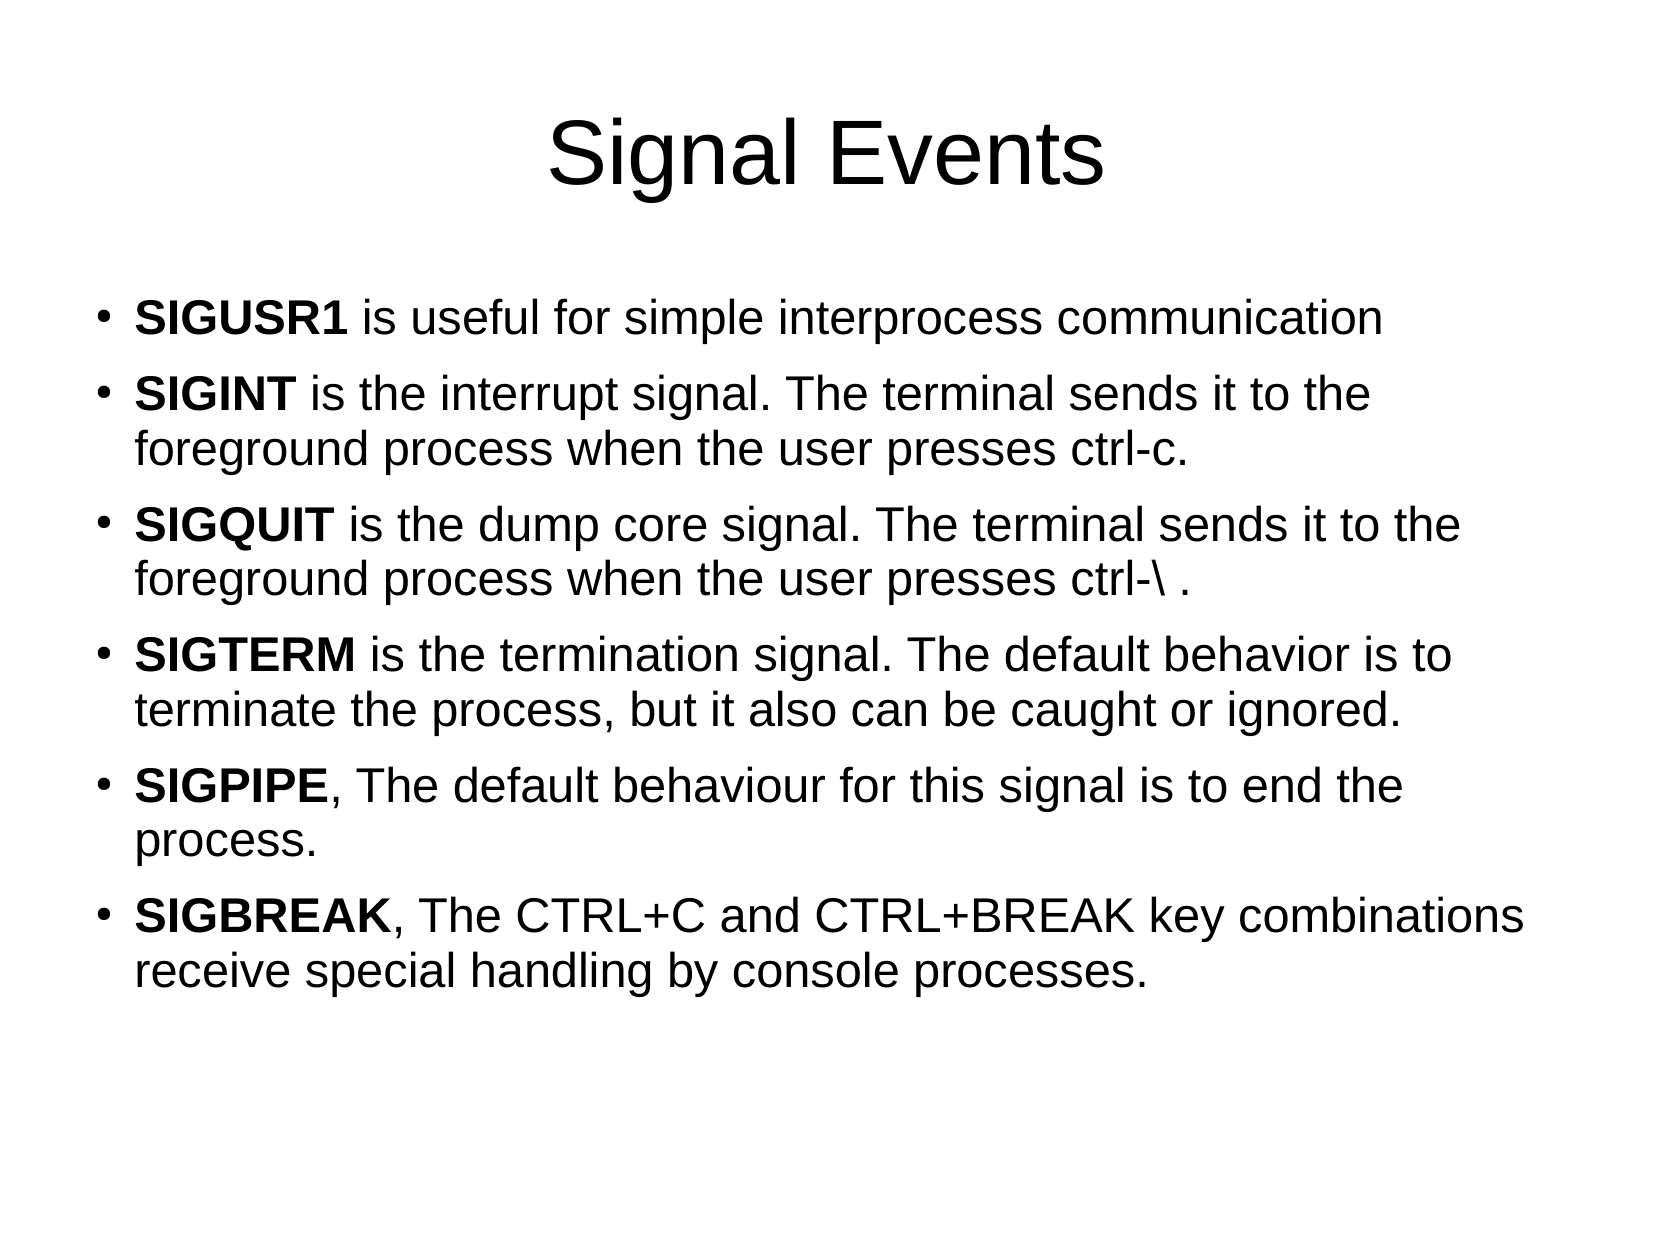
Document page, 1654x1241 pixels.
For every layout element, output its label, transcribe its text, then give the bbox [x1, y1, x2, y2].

list SIGUSR1 is useful for simple interprocess communication SIGINT is the interrupt signal. The terminal sends it to the foreground process when the user presses ctrl-c. SIGQUIT is the dump core signal. The terminal sends it to the foreground process when the user presses ctrl-\ . SIGTERM is the termination signal. The default behavior is to terminate the process, but it also can be caught or ignored. SIGPIPE, The default behaviour for this signal is to end the process. SIGBREAK, The CTRL+C and CTRL+BREAK key combinations receive special handling by console processes. [82, 290, 1571, 1010]
title Signal Events [82, 49, 1571, 257]
